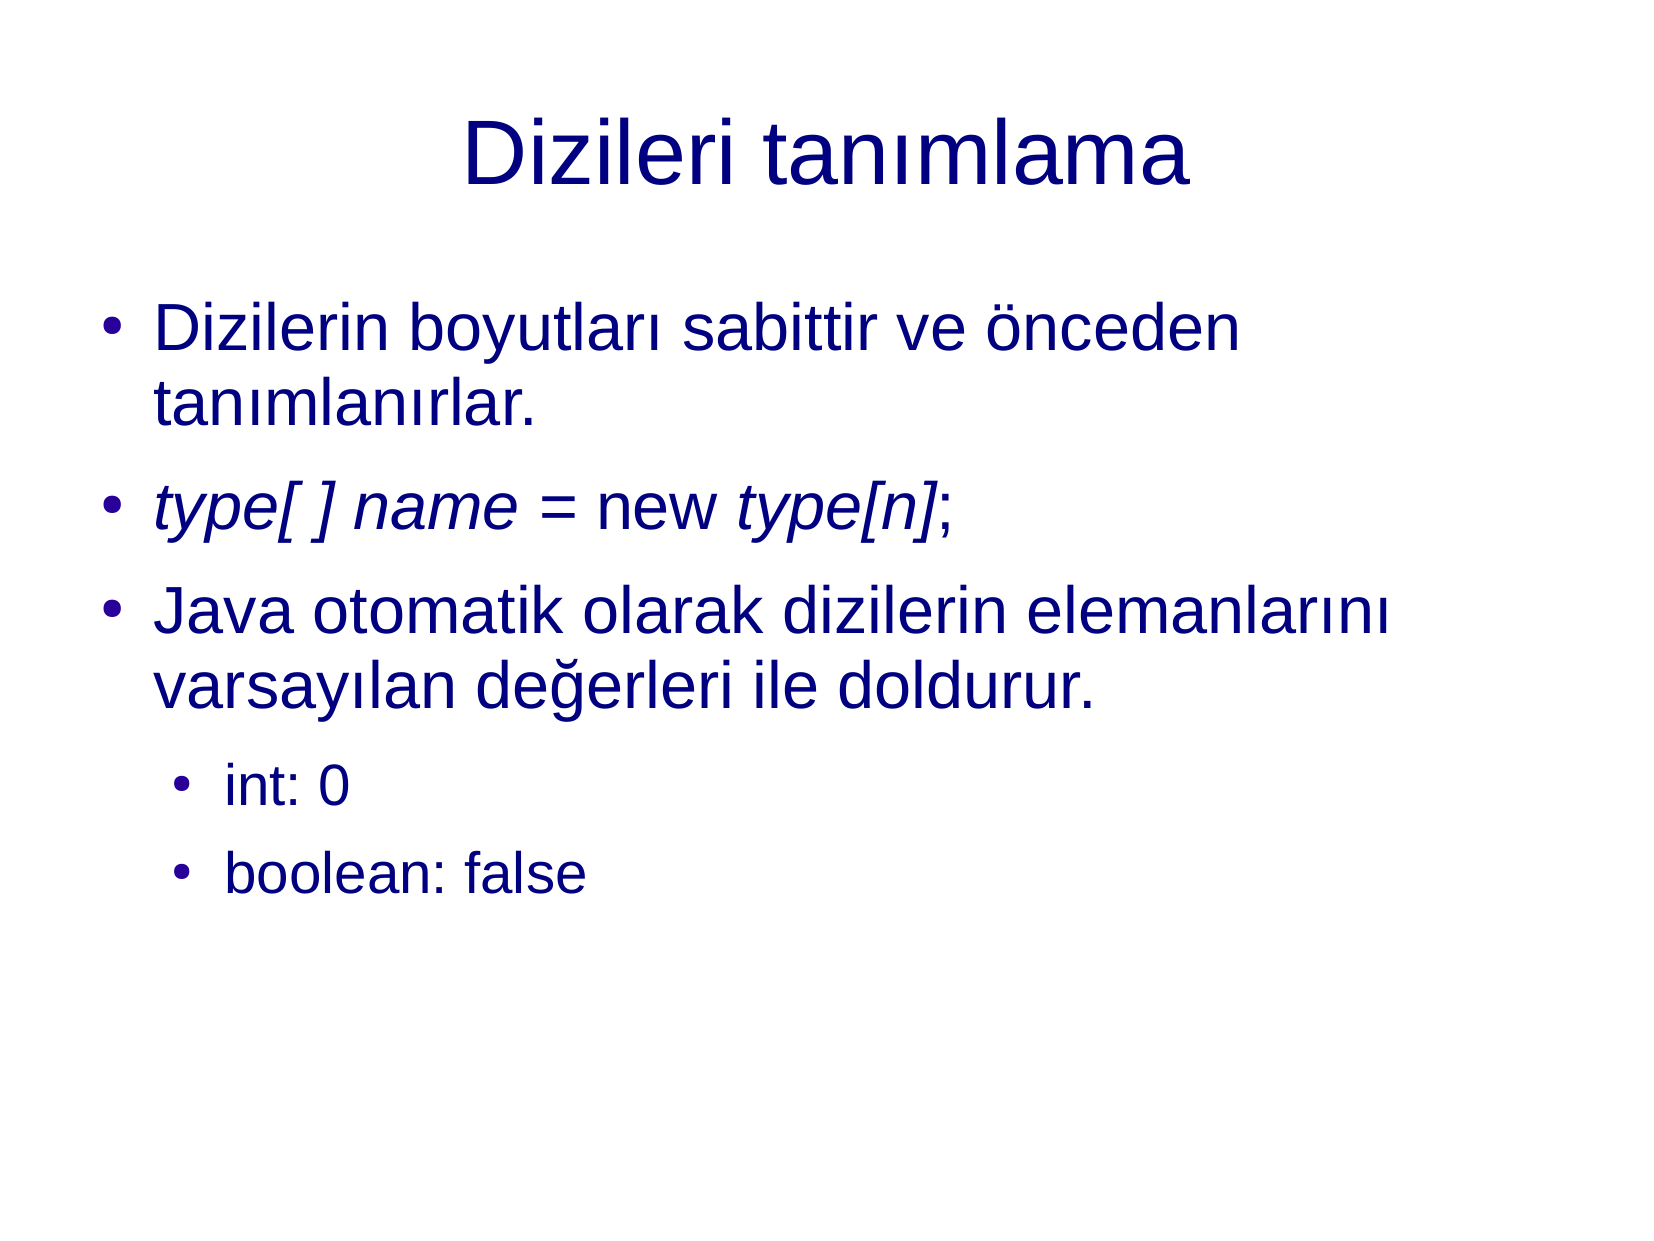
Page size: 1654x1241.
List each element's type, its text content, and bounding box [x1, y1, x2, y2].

title Dizileri tanımlama [82, 101, 1571, 205]
list Dizilerin boyutları sabittir ve önceden tanımlanırlar. type[ ] name = new type[n]; Java otomatik olarak dizilerin elemanlarını varsayılan değerleri ile doldurur. int: 0 boolean: false [82, 290, 1571, 1109]
